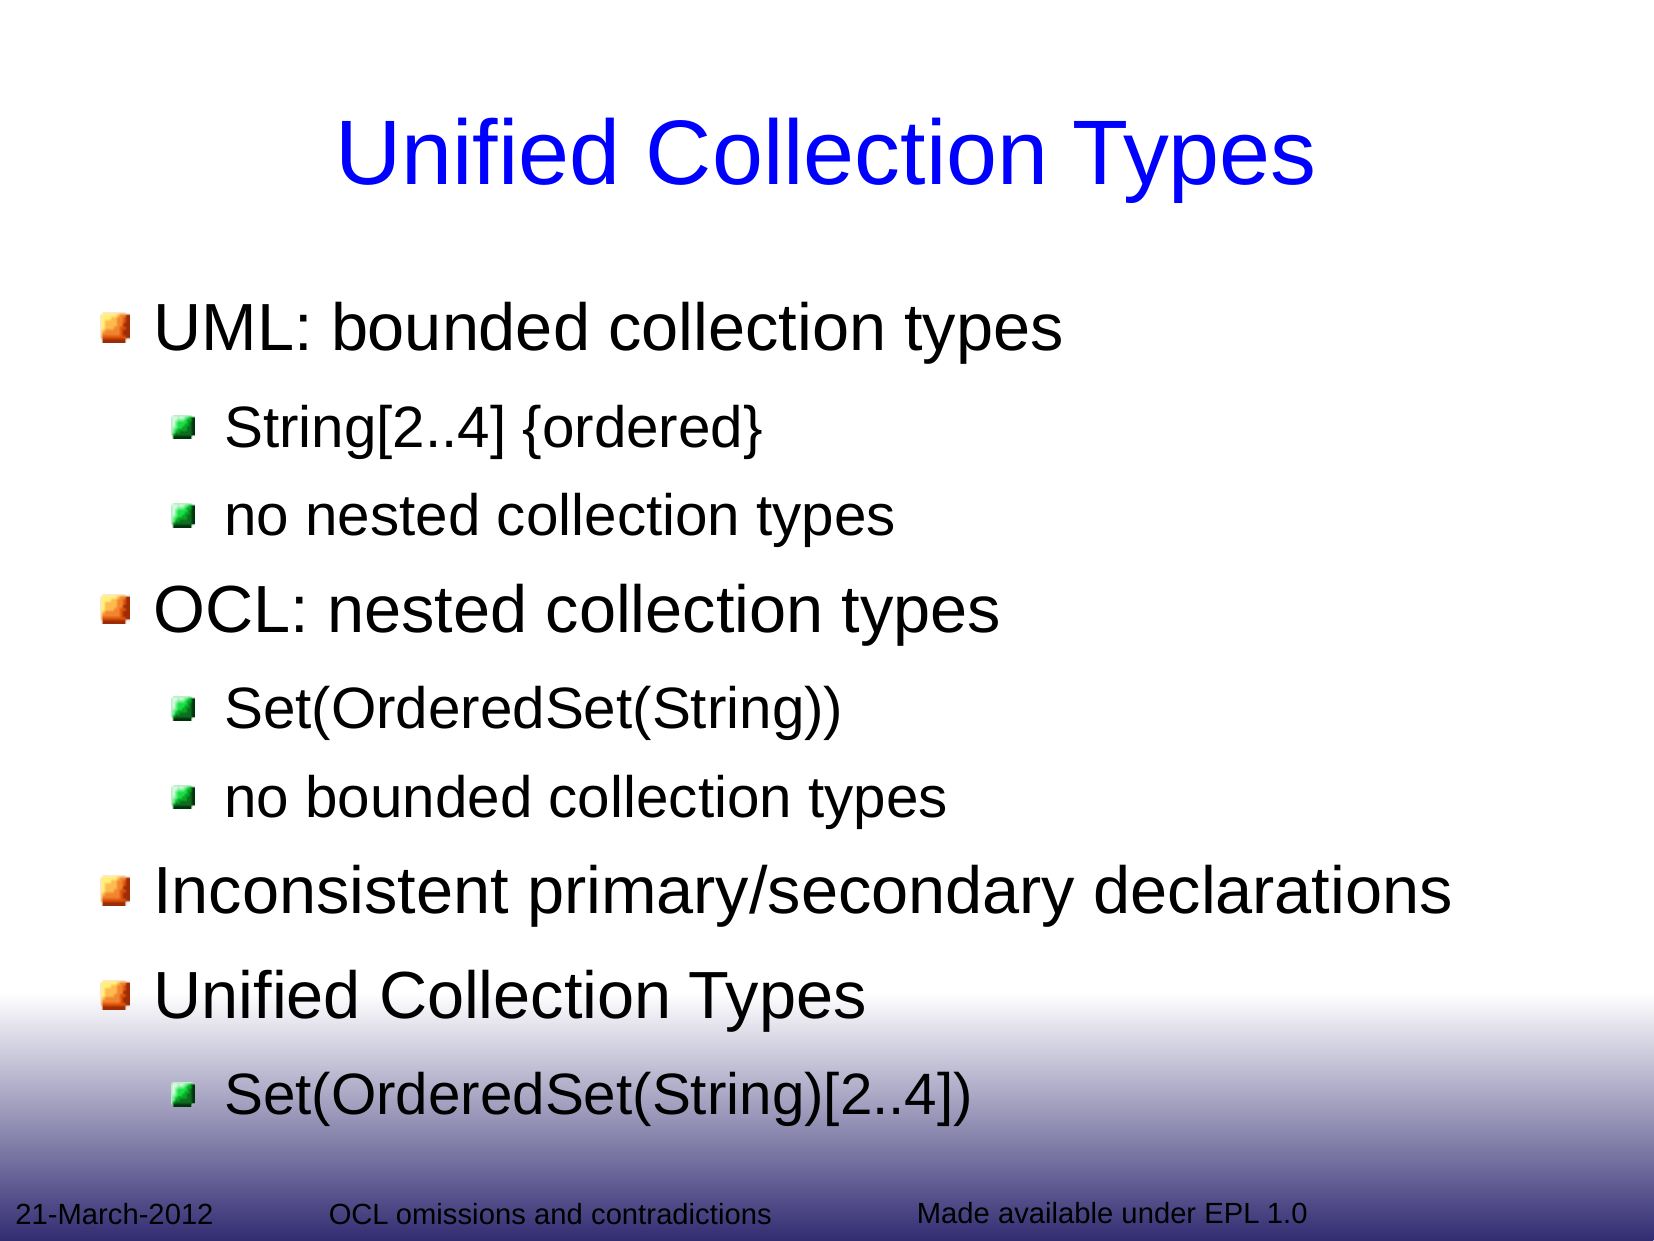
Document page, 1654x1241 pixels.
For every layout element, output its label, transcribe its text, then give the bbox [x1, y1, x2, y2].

title Unified Collection Types [82, 49, 1571, 257]
list UML: bounded collection types String[2..4] {ordered} no nested collection types OCL: nested collection types Set(OrderedSet(String)) no bounded collection types Inconsistent primary/secondary declarations Unified Collection Types Set(OrderedSet(String)[2..4]) [82, 290, 1571, 1126]
